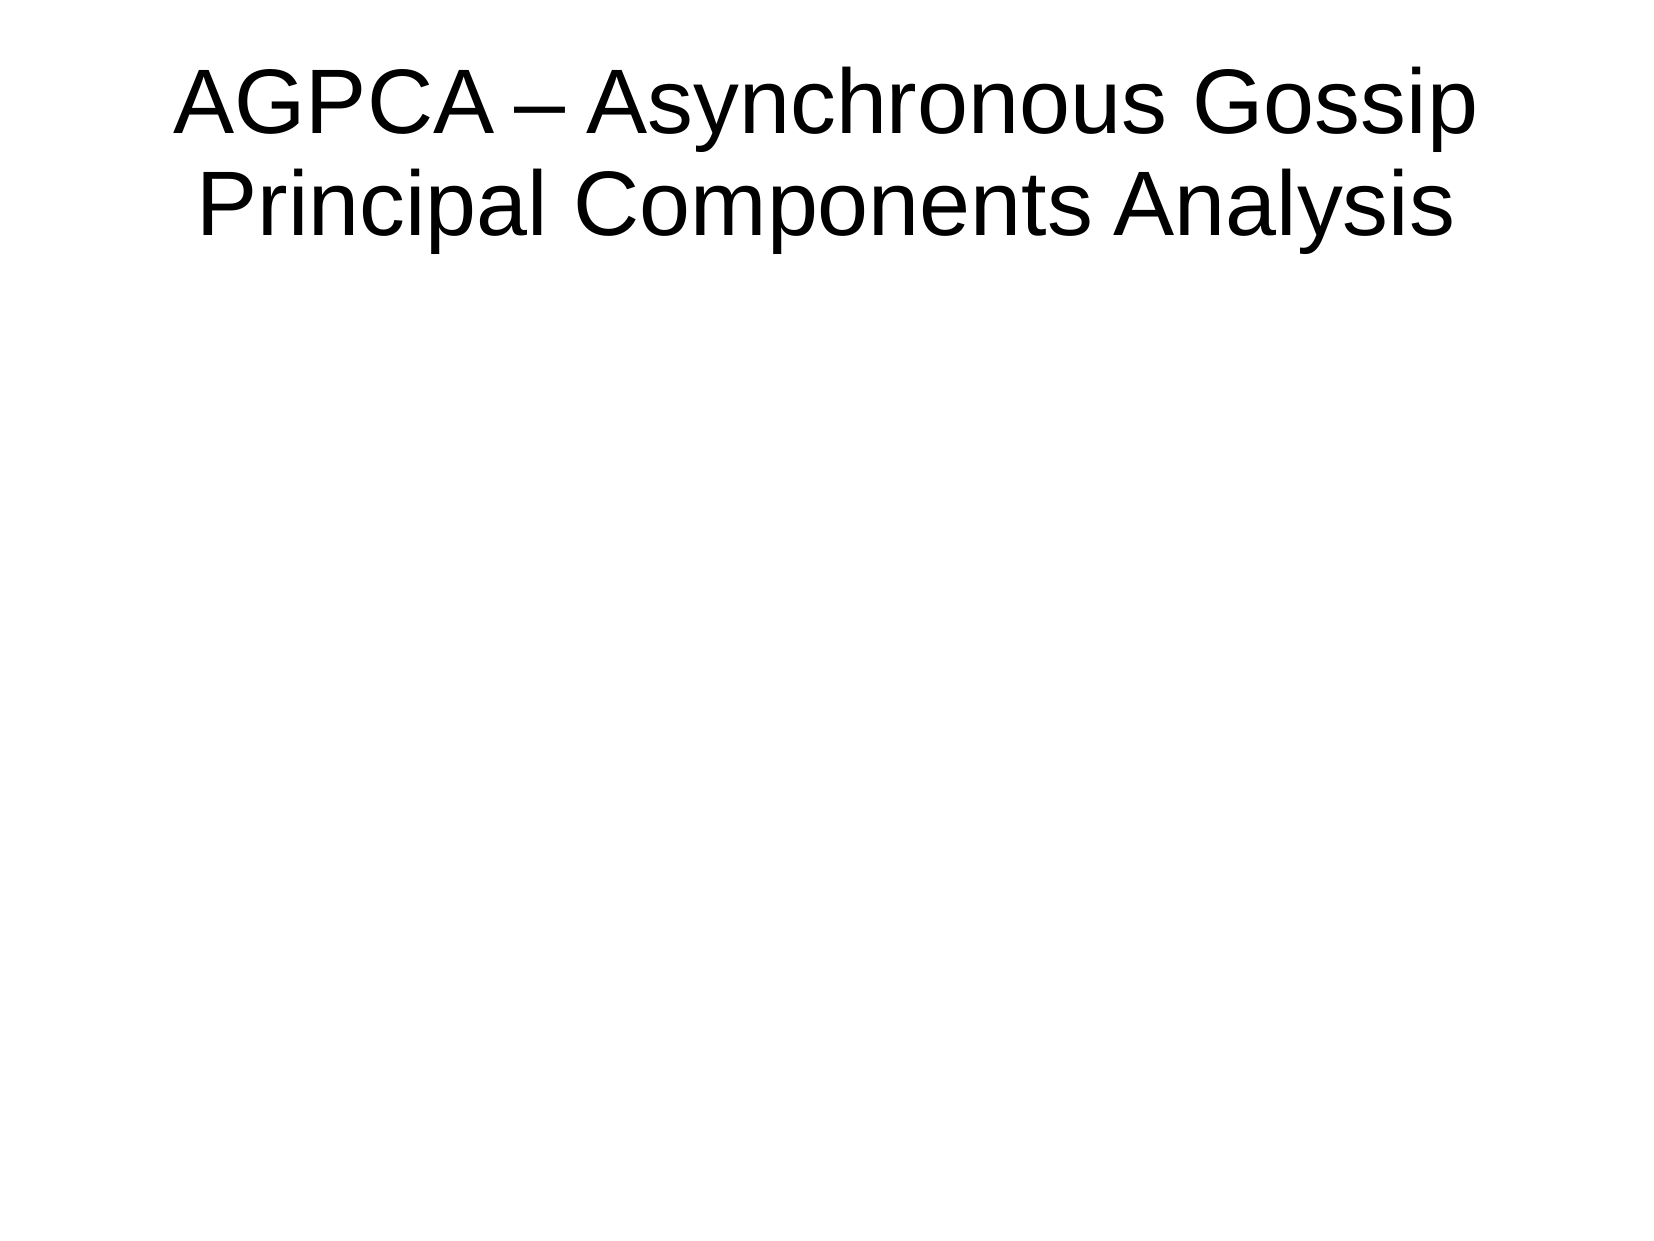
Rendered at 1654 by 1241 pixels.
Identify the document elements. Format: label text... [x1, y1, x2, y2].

title AGPCA – Asynchronous Gossip Principal Components Analysis [82, 49, 1571, 257]
